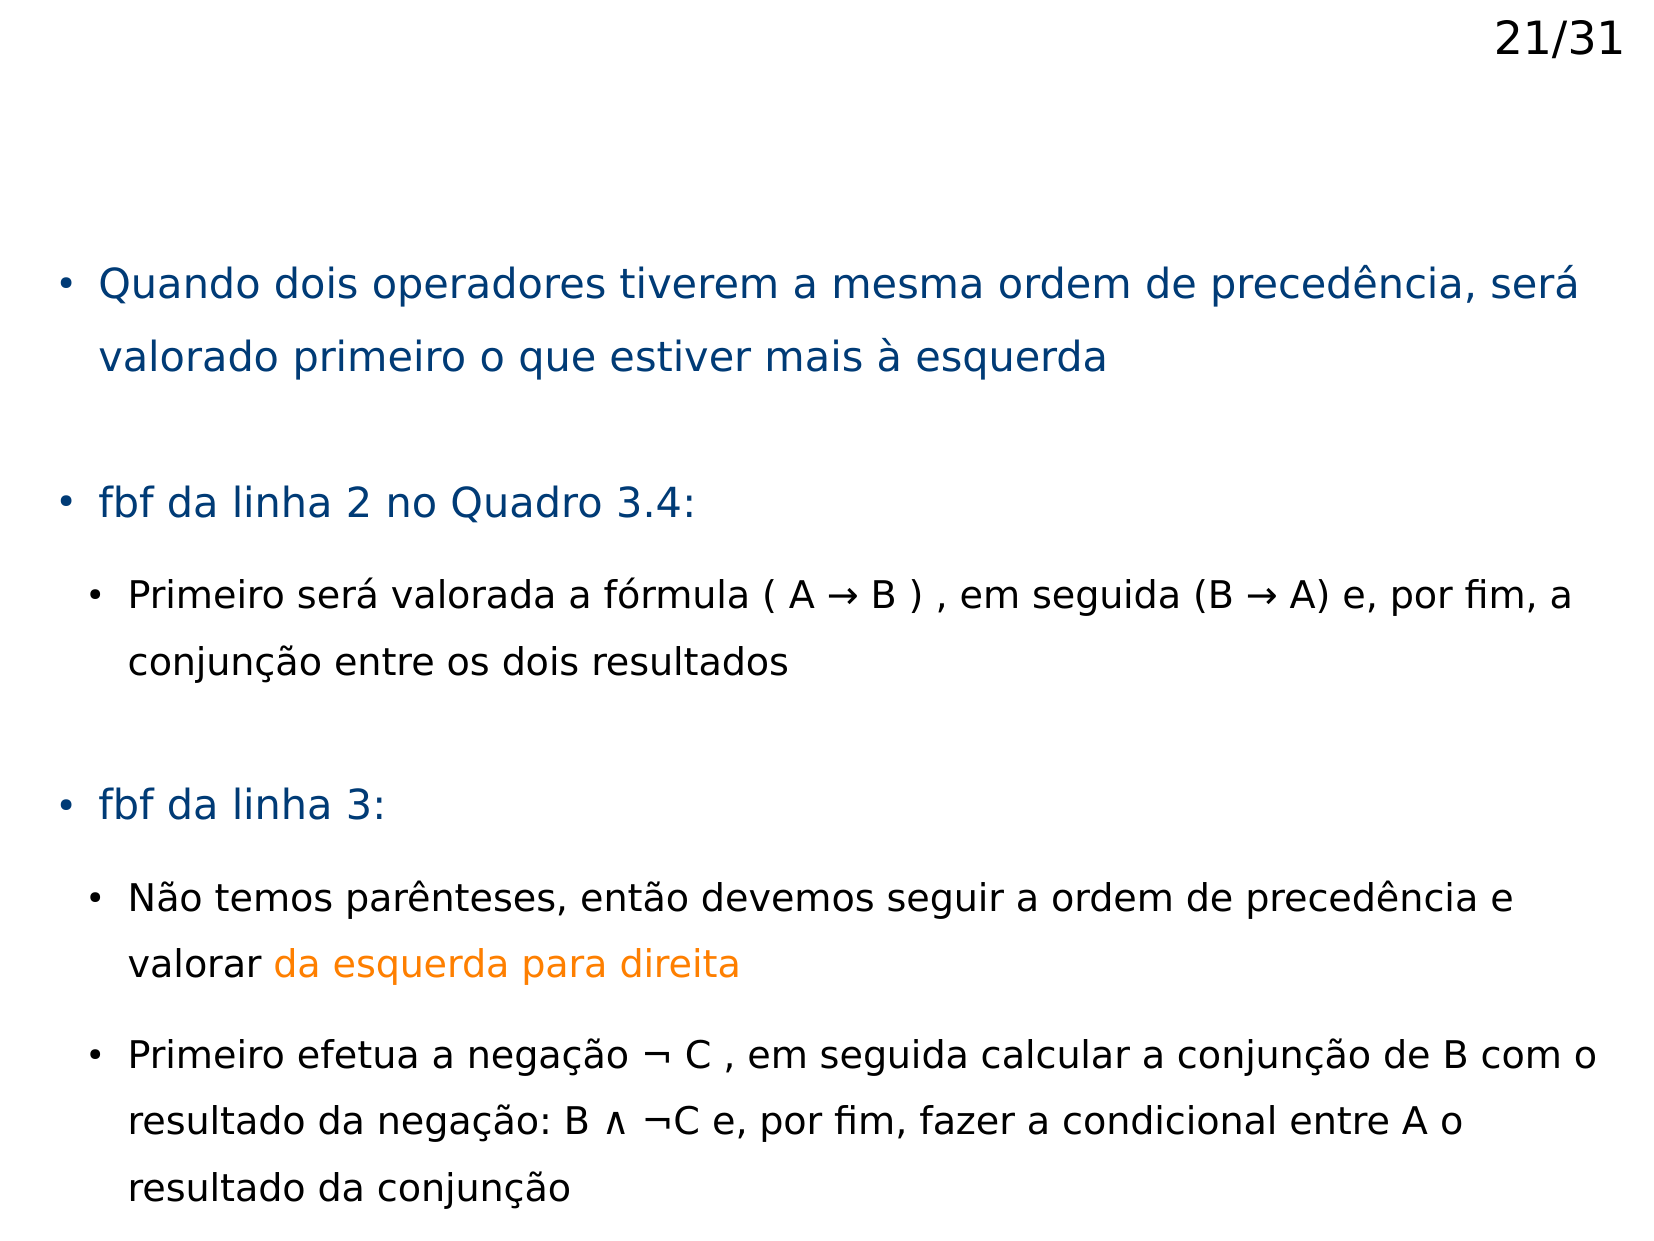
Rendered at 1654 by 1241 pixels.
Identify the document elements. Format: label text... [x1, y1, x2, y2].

list Quando dois operadores tiverem a mesma ordem de precedência, será valorado primeiro o que estiver mais à esquerda fbf da linha 2 no Quadro 3.4: Primeiro será valorada a fórmula ( A → B ) , em seguida (B → A) e, por fim, a conjunção entre os dois resultados fbf da linha 3: Não temos parênteses, então devemos seguir a ordem de precedência e valorar da esquerda para direita Primeiro efetua a negação ¬ C , em seguida calcular a conjunção de B com o resultado da negação: B ∧ ¬C e, por fim, fazer a condicional entre A o resultado da conjunção [59, 206, 1625, 1211]
